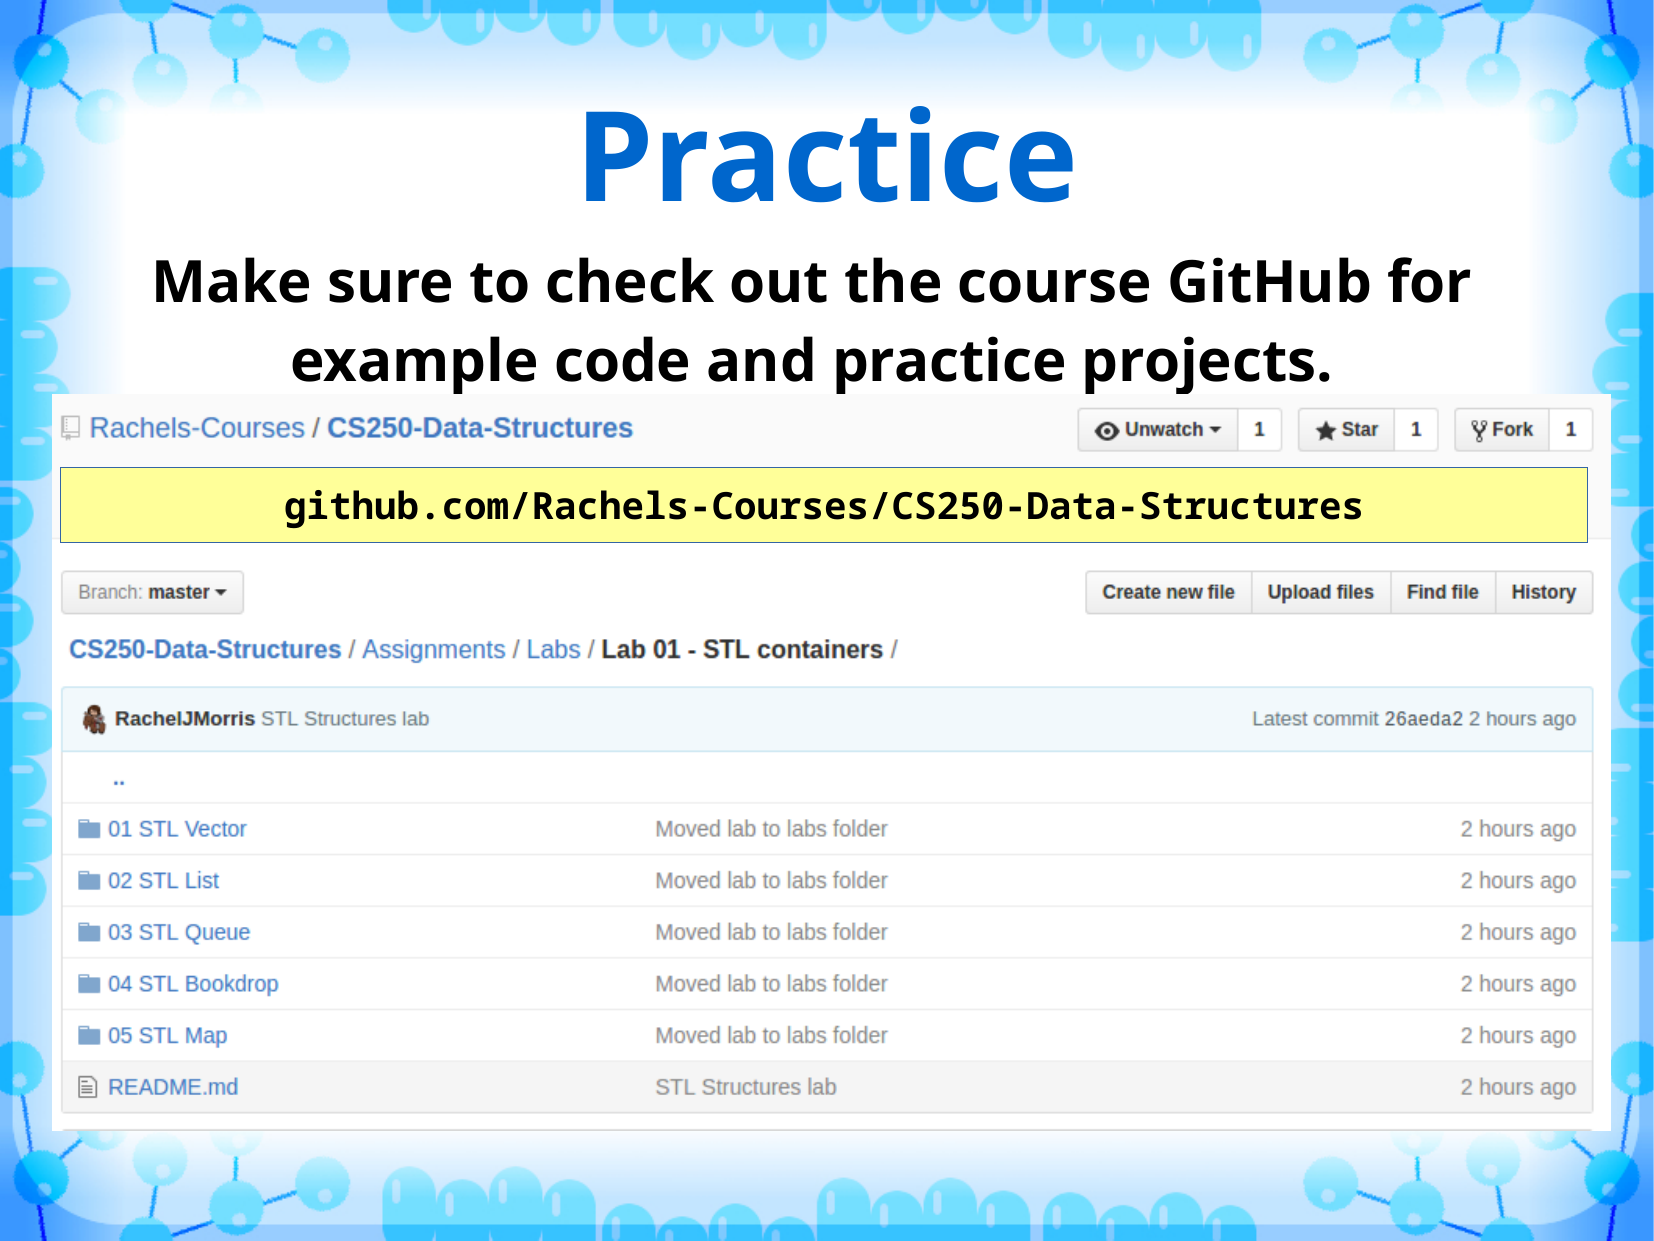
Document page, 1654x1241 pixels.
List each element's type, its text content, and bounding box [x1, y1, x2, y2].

title Practice [82, 49, 1571, 257]
text_box github.com/Rachels-Courses/CS250-Data-Structures [60, 467, 1588, 543]
text_box Make sure to check out the course GitHub for example code and practice projects. [133, 240, 1491, 394]
picture [0, 0, 1654, 1241]
